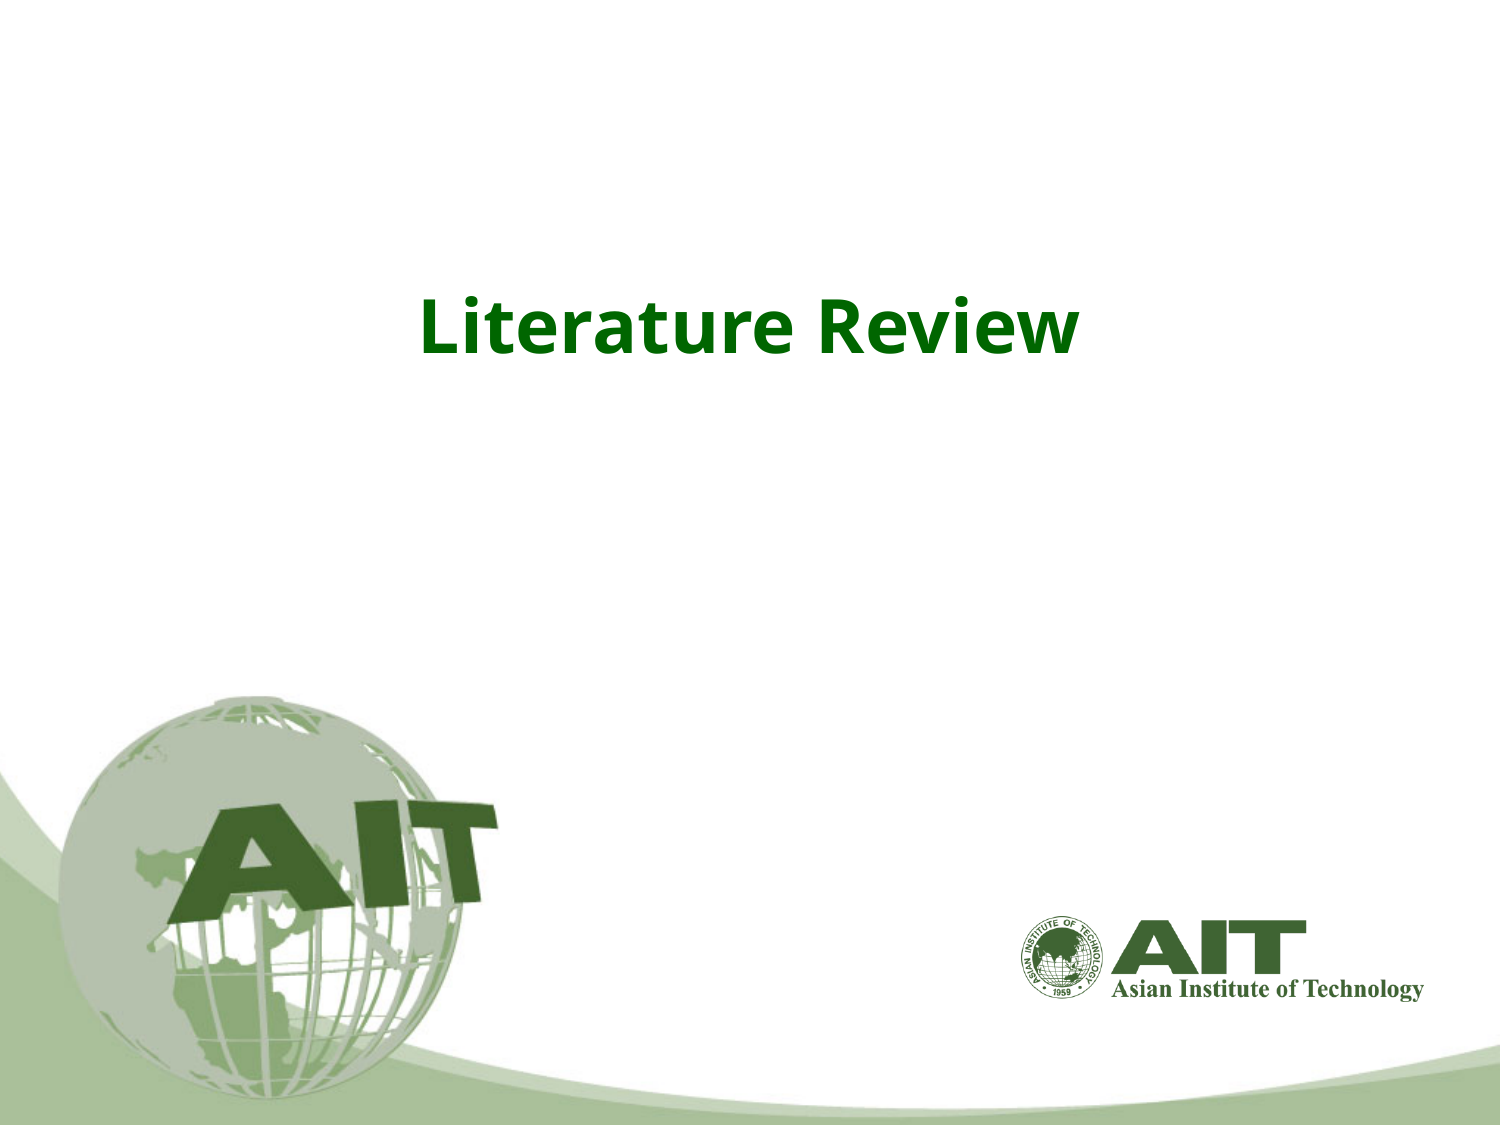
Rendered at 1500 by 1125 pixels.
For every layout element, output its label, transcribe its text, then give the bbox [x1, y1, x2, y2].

title Literature Review [112, 203, 1387, 445]
picture [0, 0, 1500, 1125]
